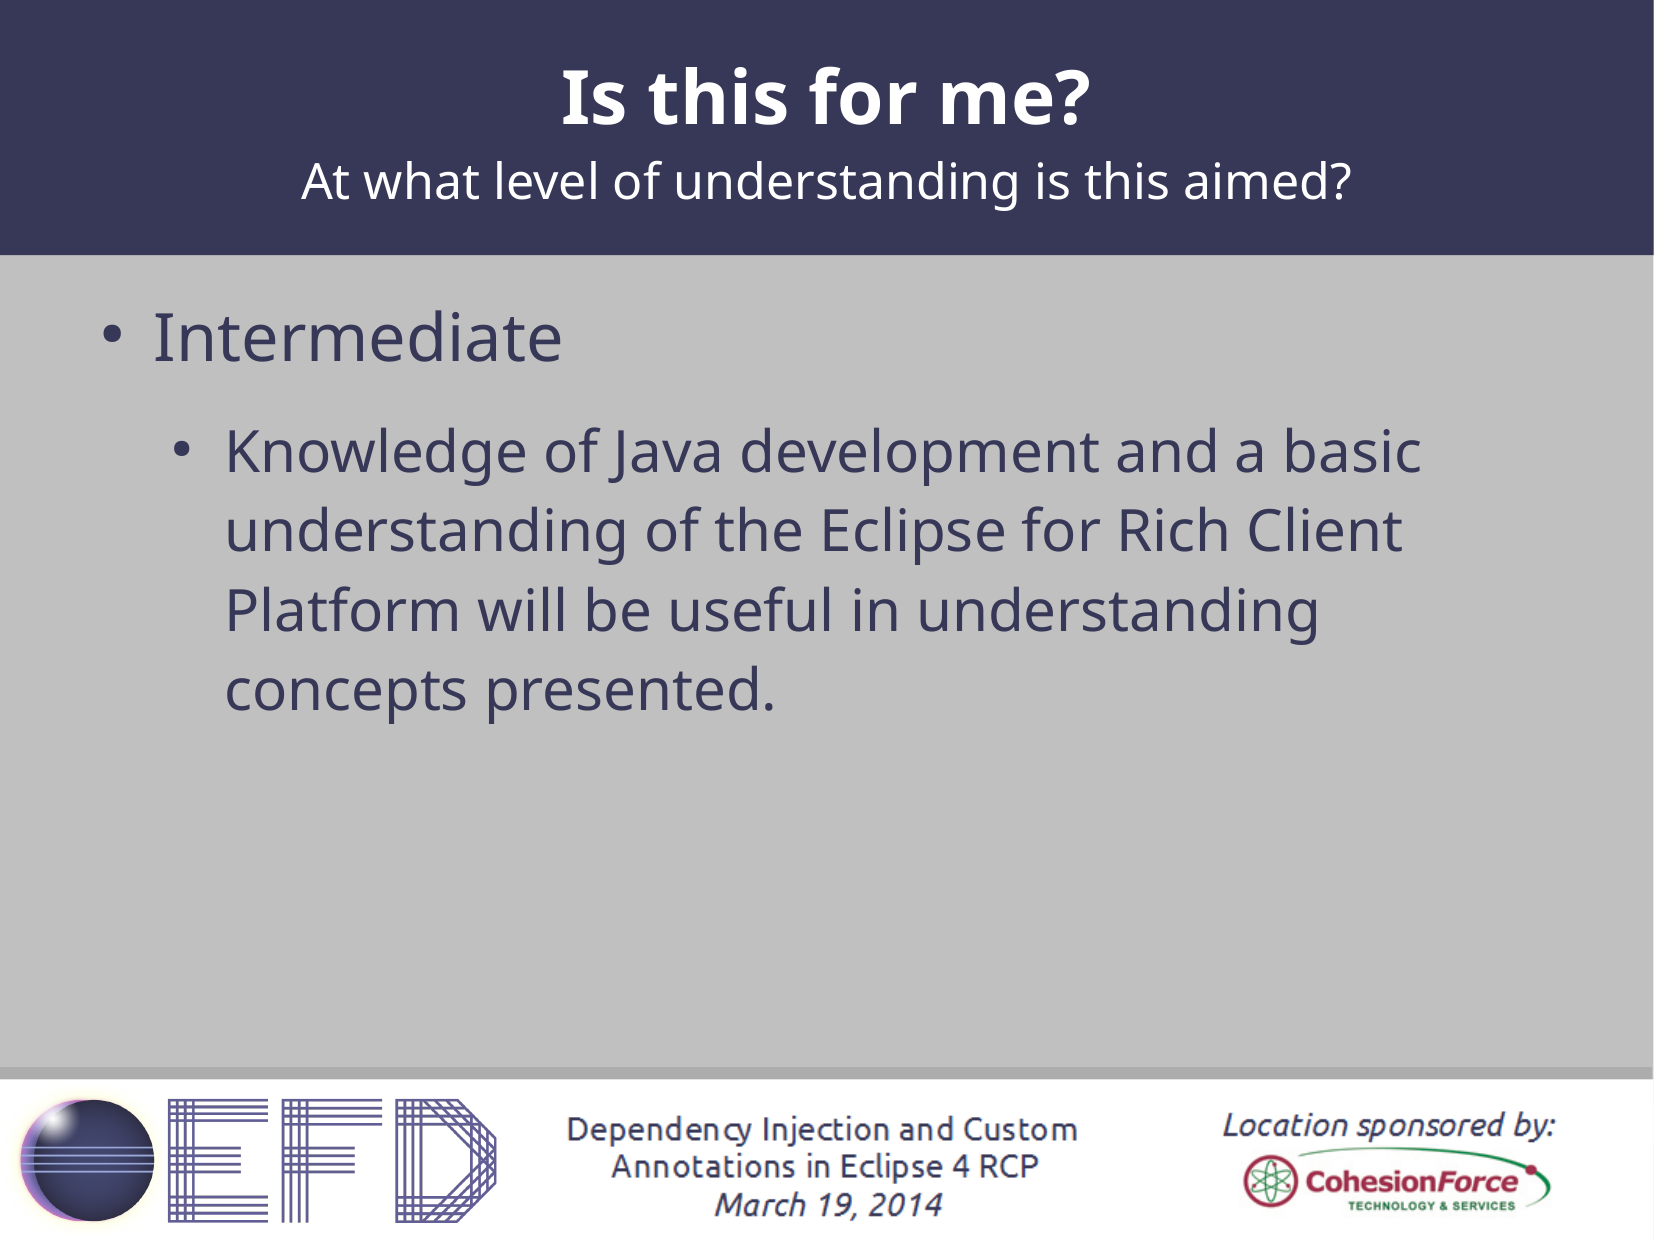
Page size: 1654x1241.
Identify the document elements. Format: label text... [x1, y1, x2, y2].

picture [549, 1109, 1105, 1241]
picture [0, 1079, 497, 1241]
picture [1110, 1104, 1654, 1241]
title Is this for me? At what level of understanding is this aimed? [82, 25, 1571, 233]
list Intermediate Knowledge of Java development and a basic understanding of the Eclipse for Rich Client Platform will be useful in understanding concepts presented. [82, 290, 1538, 1109]
